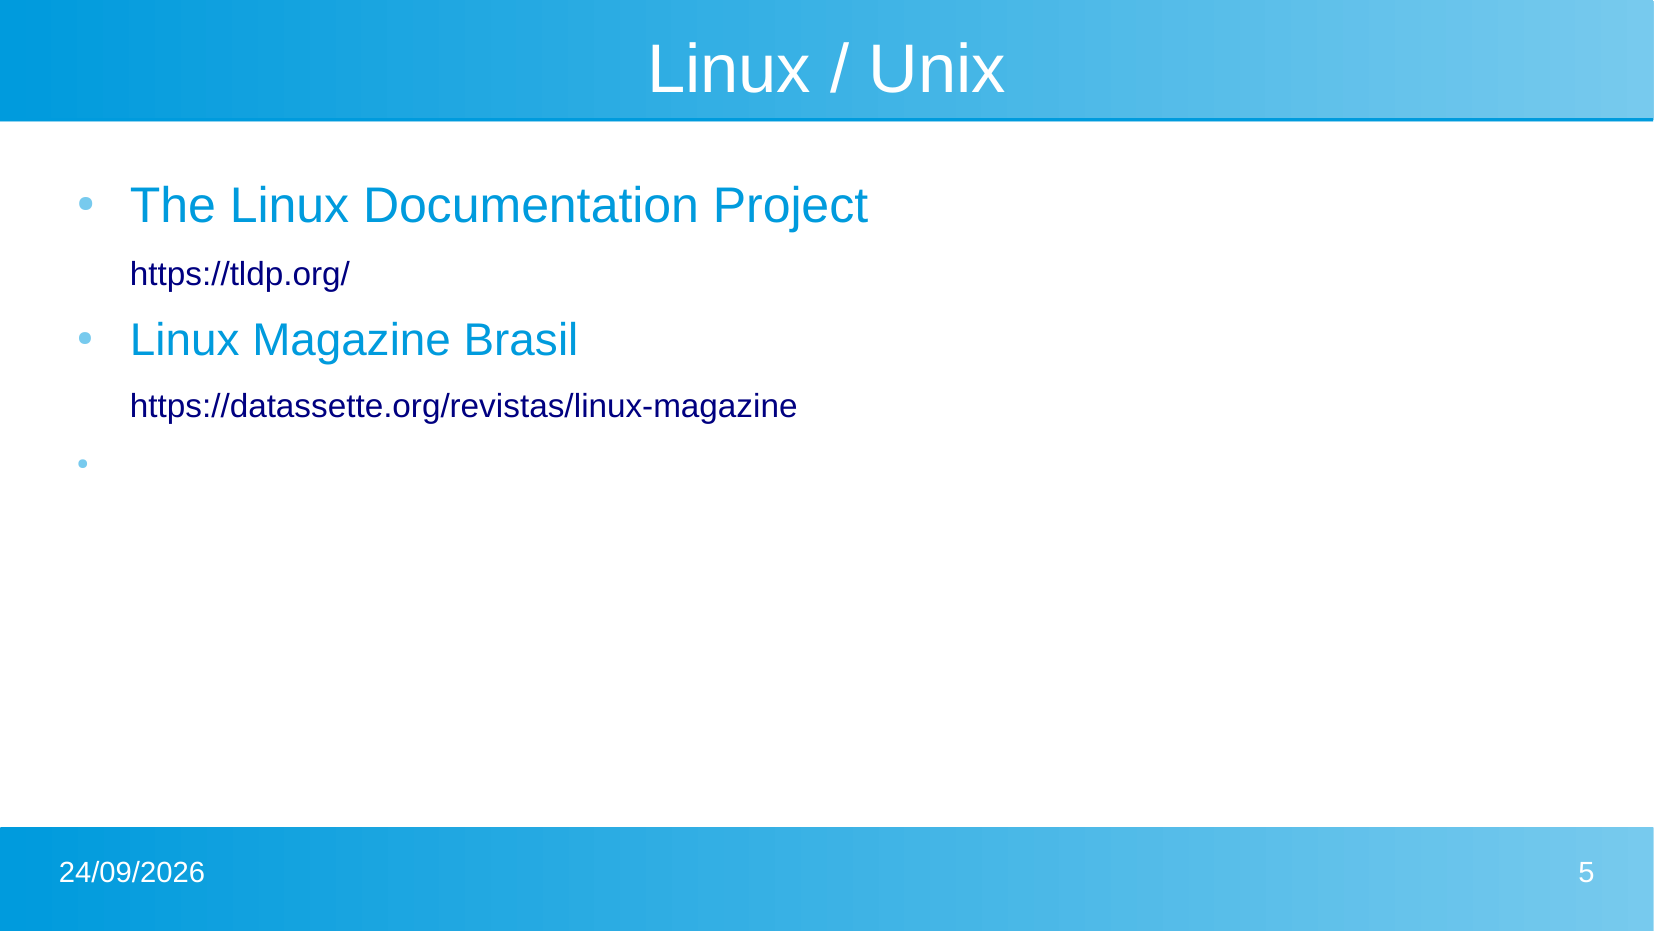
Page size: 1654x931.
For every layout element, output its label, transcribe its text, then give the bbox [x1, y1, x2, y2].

list The Linux Documentation Project https://tldp.org/ Linux Magazine Brasil https://datassette.org/revistas/linux-magazine [59, 177, 1595, 266]
title Linux / Unix [59, 29, 1595, 108]
